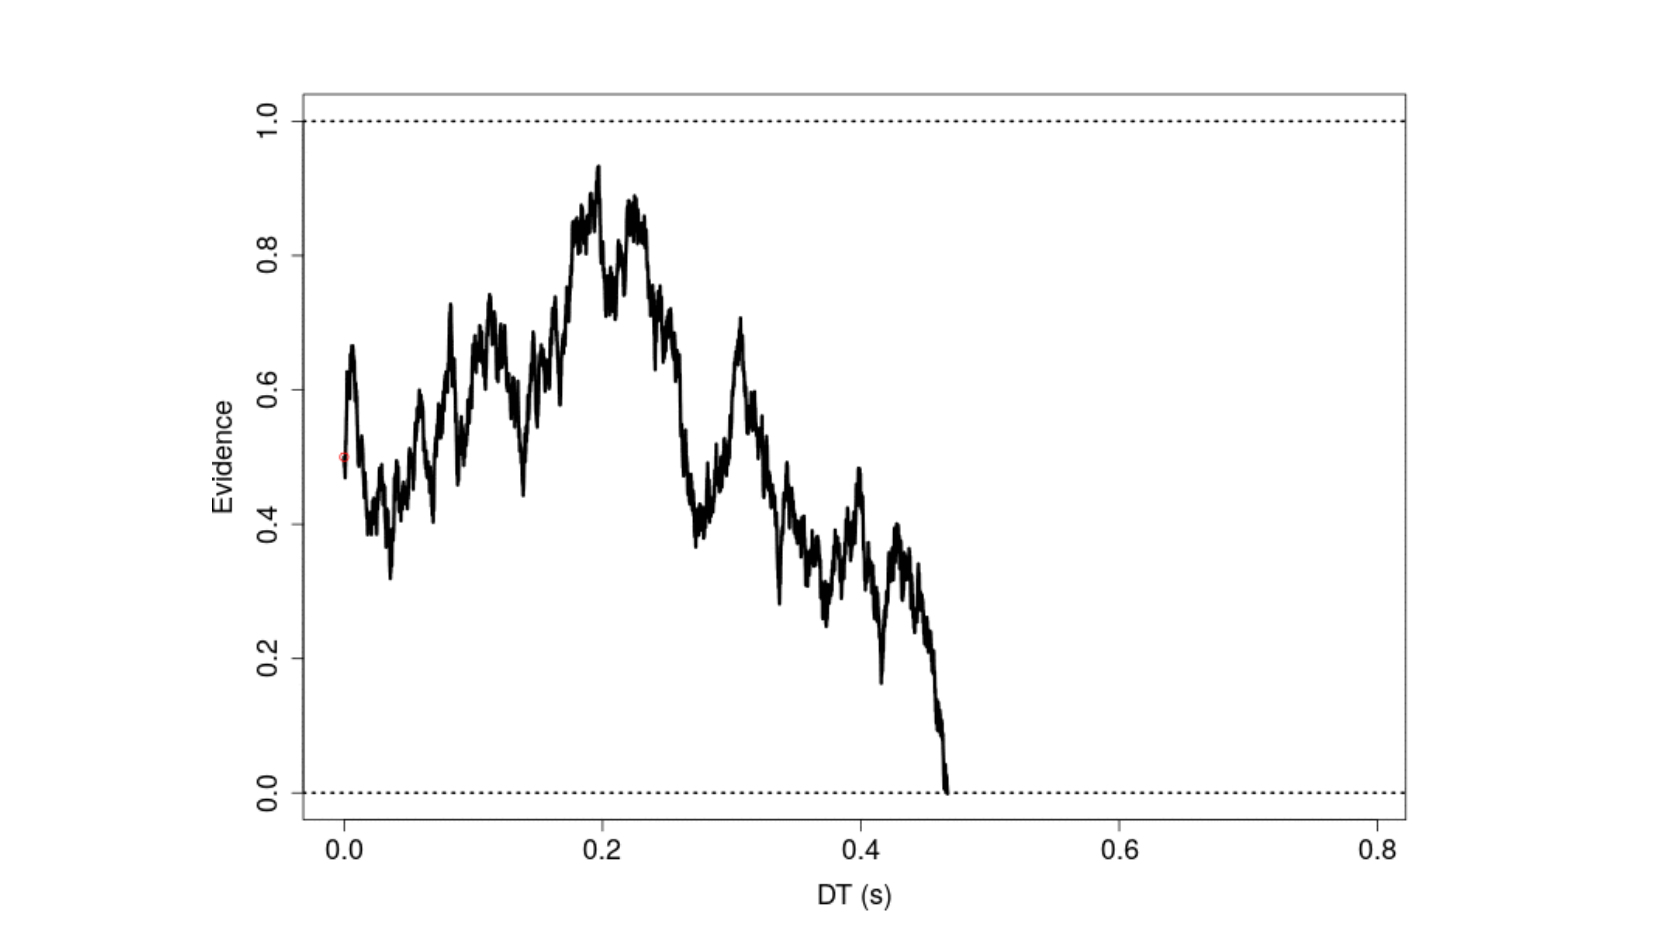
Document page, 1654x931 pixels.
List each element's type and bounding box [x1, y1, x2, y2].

picture [212, 3, 1453, 931]
